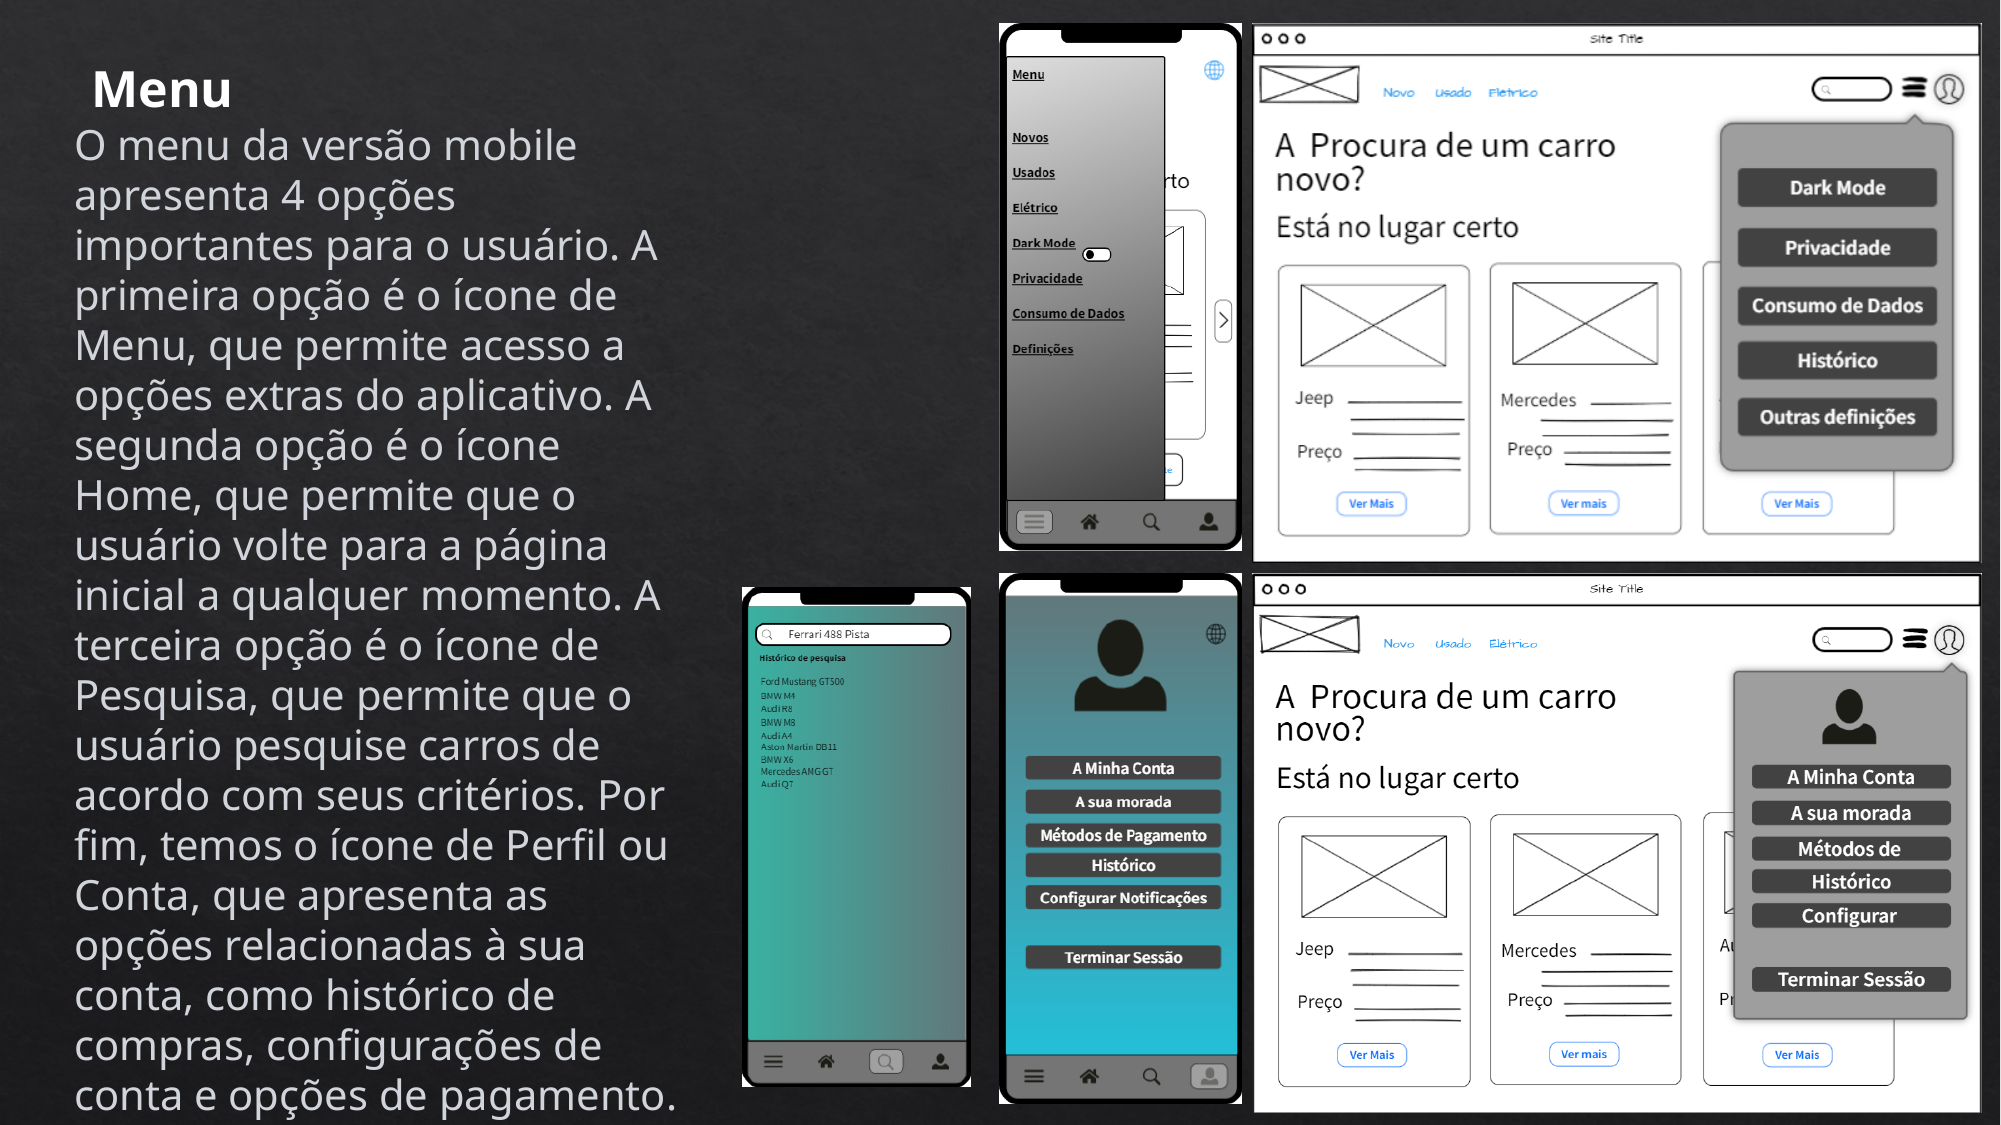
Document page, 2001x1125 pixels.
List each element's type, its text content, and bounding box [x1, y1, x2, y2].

picture [999, 23, 1242, 551]
picture [1252, 573, 1982, 1113]
text_box O menu da versão mobile apresenta 4 opções importantes para o usuário. A primeira opção é o ícone de Menu, que permite acesso a opções extras do aplicativo. A segunda opção é o ícone Home, que permite que o usuário volte para a página inicial a qualquer momento. A terceira opção é o ícone de Pesquisa, que permite que o usuário pesquise carros de acordo com seus critérios. Por fim, temos o ícone de Perfil ou Conta, que apresenta as opções relacionadas à sua conta, como histórico de compras, configurações de conta e opções de pagamento. Essas opções são ilustradas na figura do aplicativo. E que na versão web apenas está no “modo” MenuBar. [59, 111, 713, 1125]
text_box Menu [76, 50, 340, 111]
picture [742, 587, 971, 1087]
picture [999, 573, 1242, 1104]
picture [1252, 23, 1982, 563]
